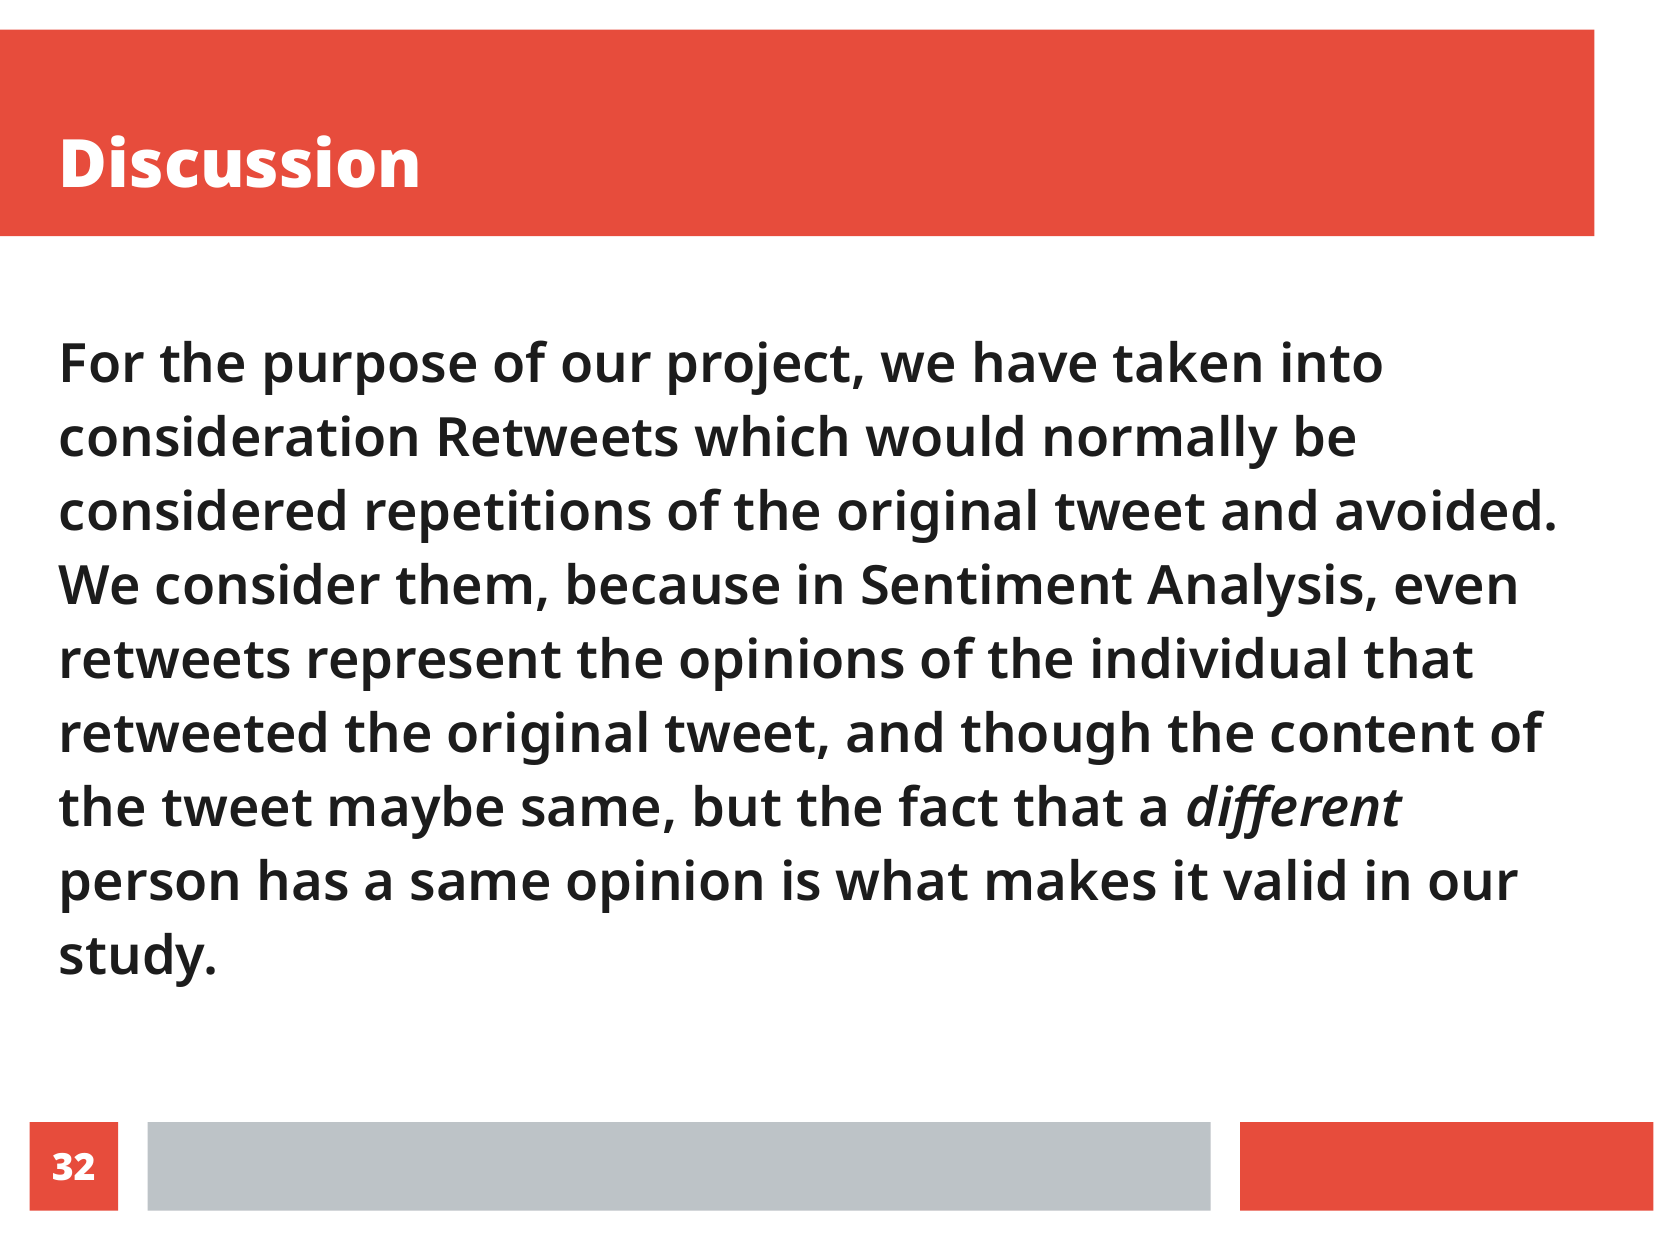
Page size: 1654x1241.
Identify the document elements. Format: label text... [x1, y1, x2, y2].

list For the purpose of our project, we have taken into consideration Retweets which would normally be considered repetitions of the original tweet and avoided. We consider them, because in Sentiment Analysis, even retweets represent the opinions of the individual that retweeted the original tweet, and though the content of the tweet maybe same, but the fact that a different person has a same opinion is what makes it valid in our study. [59, 324, 1565, 1093]
title Discussion [59, 59, 1595, 207]
